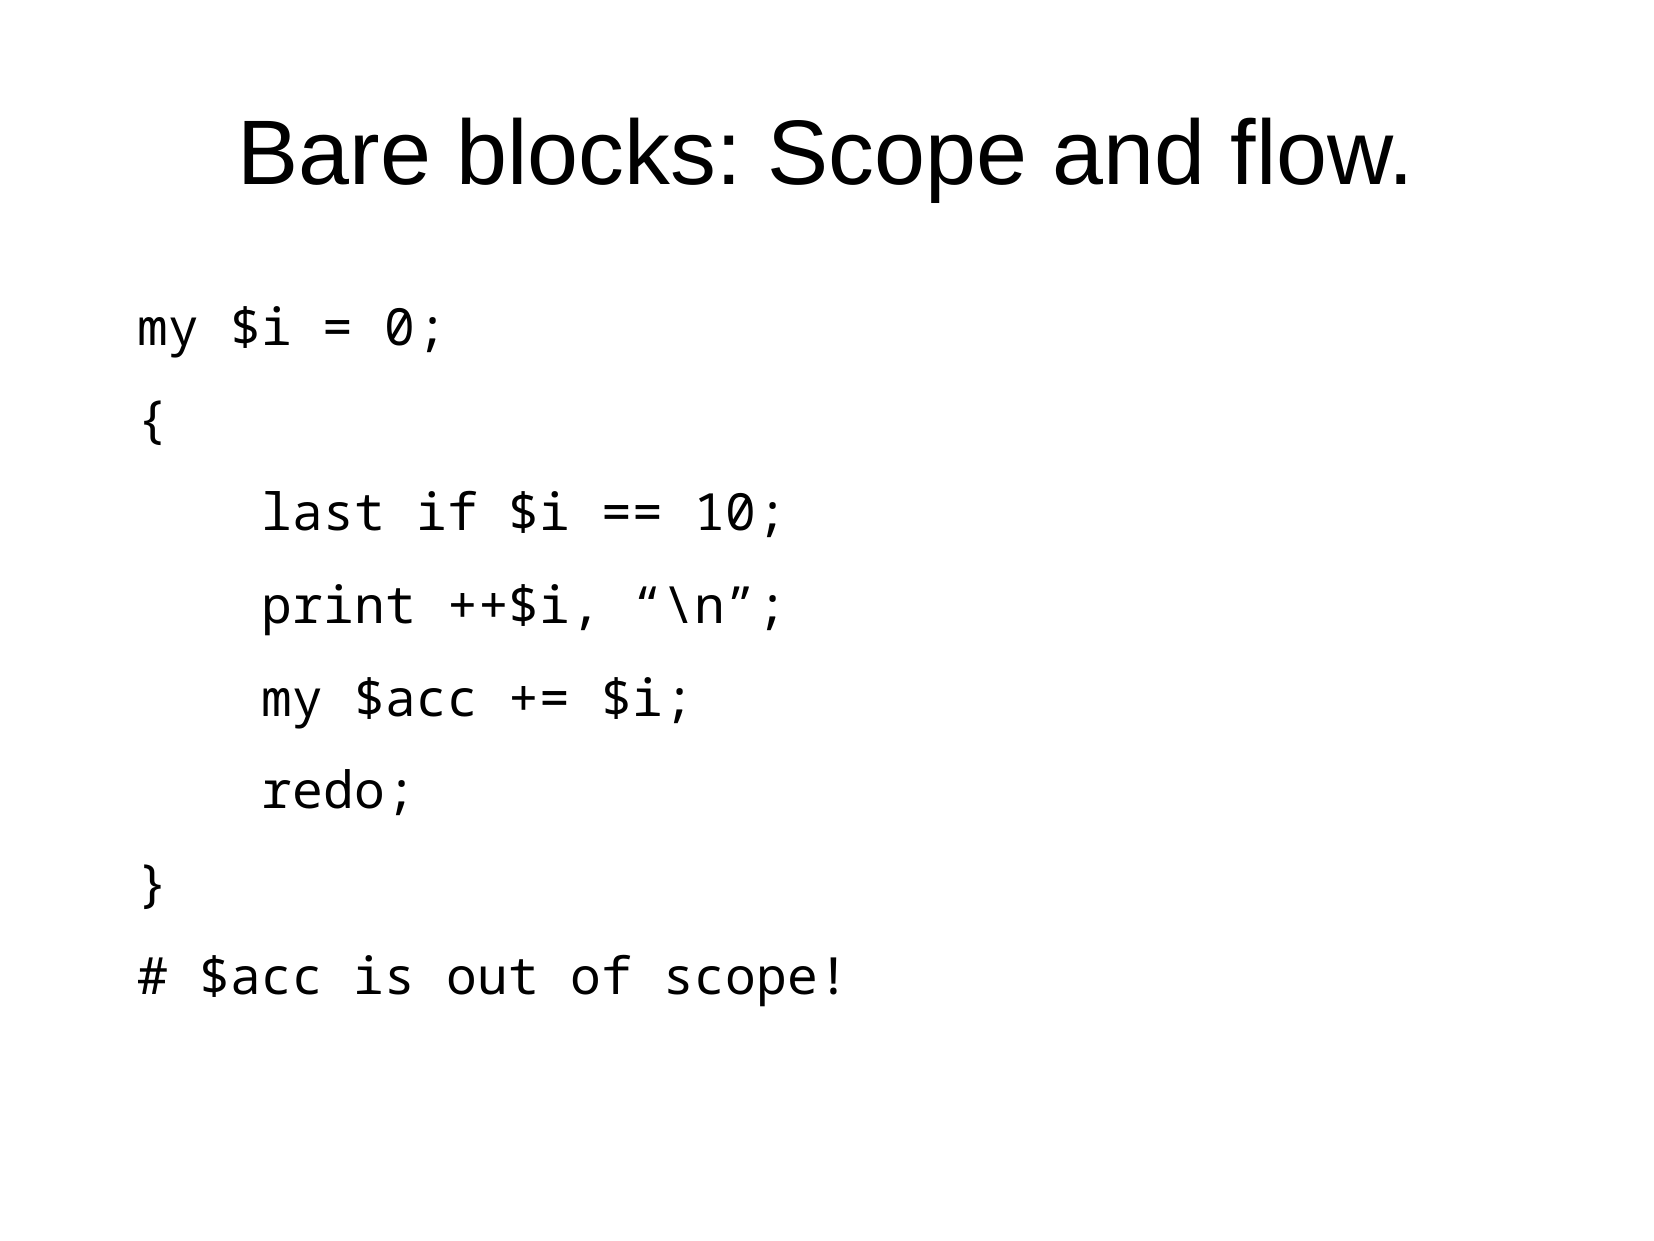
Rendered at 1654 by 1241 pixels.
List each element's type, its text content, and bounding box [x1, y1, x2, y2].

list my $i = 0; { last if $i == 10; print ++$i, “\n”; my $acc += $i; redo; } # $acc is out of scope! [82, 290, 1571, 1010]
title Bare blocks: Scope and flow. [82, 49, 1571, 257]
